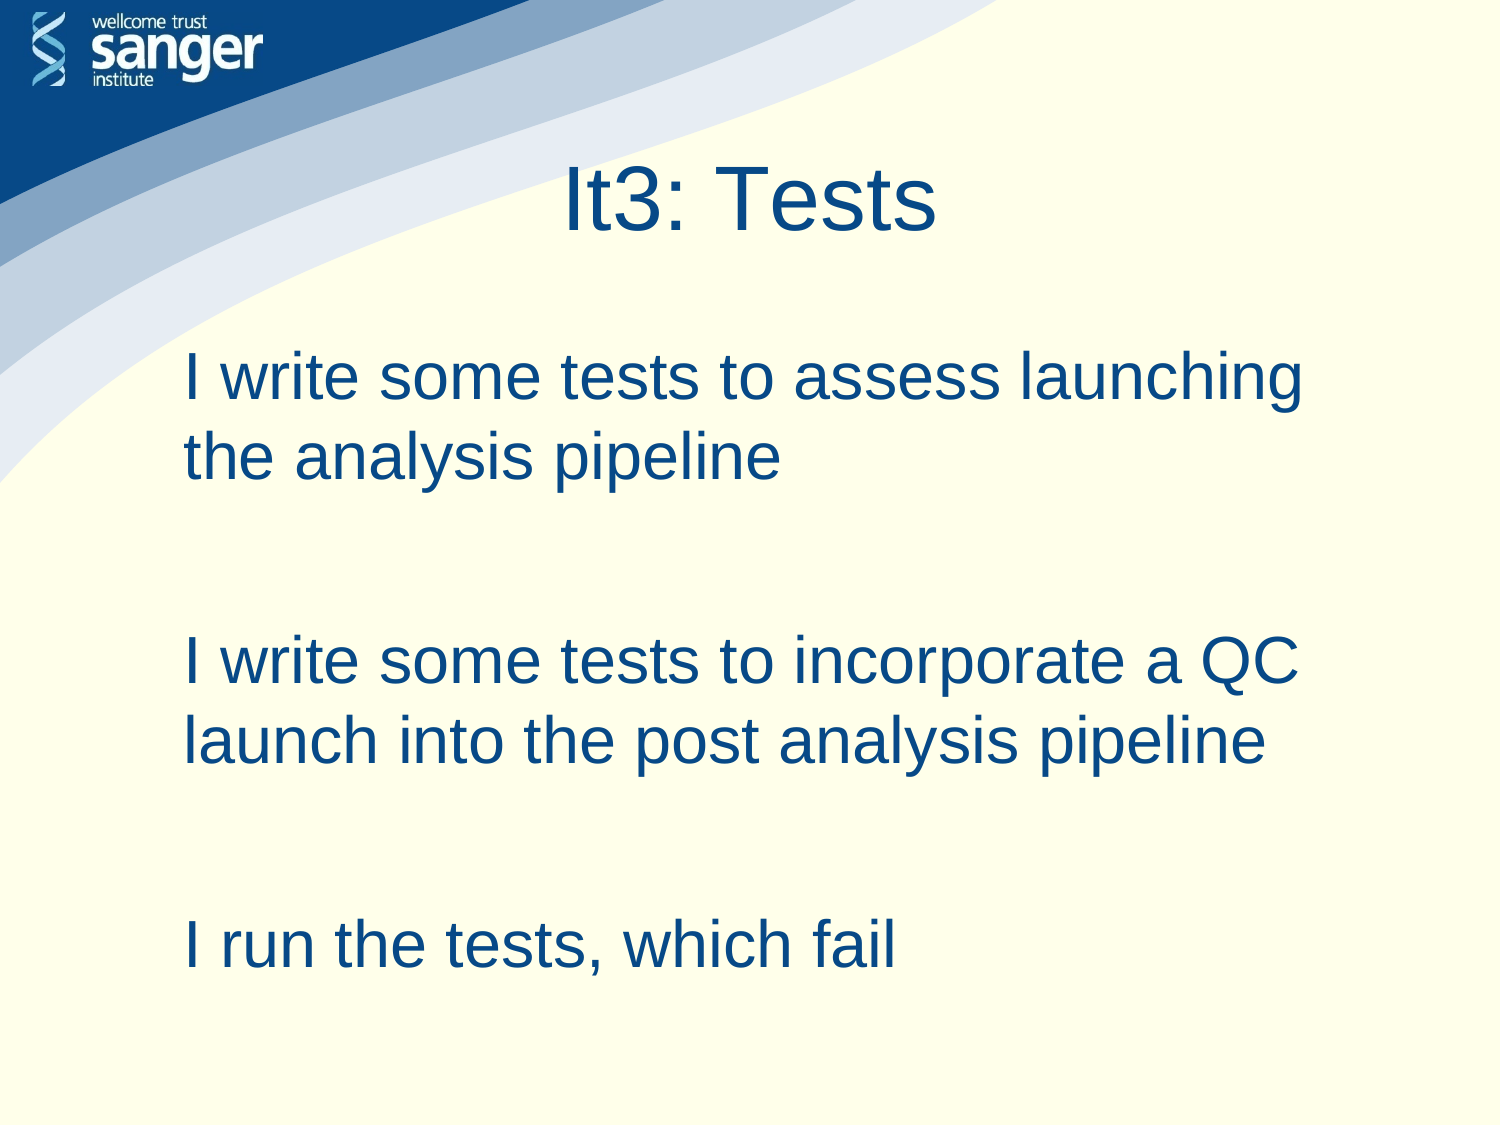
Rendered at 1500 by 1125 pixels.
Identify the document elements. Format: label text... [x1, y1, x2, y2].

picture [12, 12, 263, 86]
list I write some tests to assess launching the analysis pipeline I write some tests to incorporate a QC launch into the post analysis pipeline I run the tests, which fail [112, 324, 1388, 1001]
title It3: Tests [112, 75, 1388, 312]
